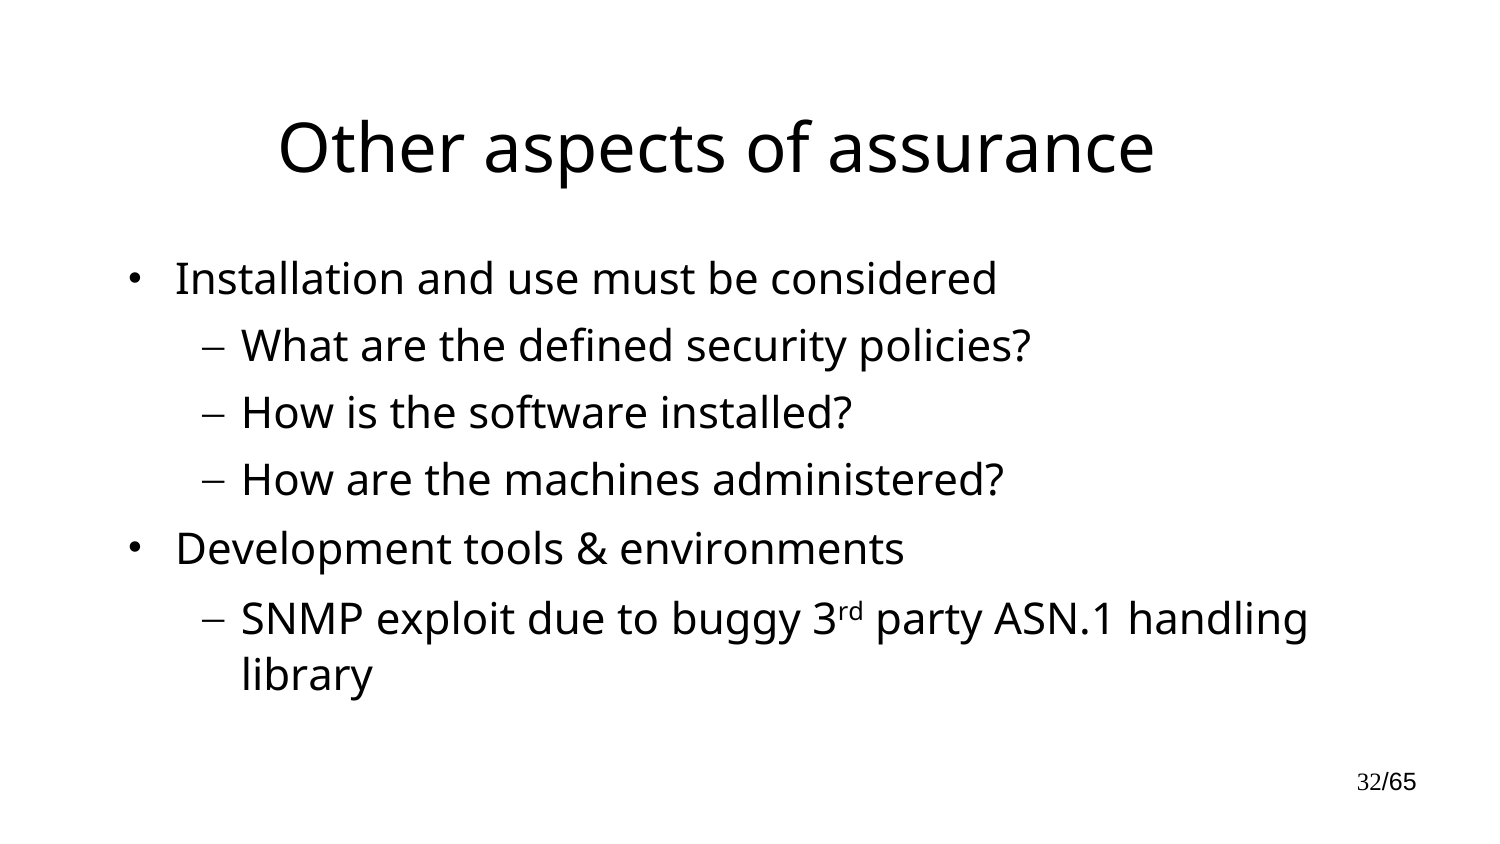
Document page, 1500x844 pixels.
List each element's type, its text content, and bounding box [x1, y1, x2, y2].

title Other aspects of assurance [47, 57, 1388, 234]
list Installation and use must be considered What are the defined security policies? How is the software installed? How are the machines administered? Development tools & environments SNMP exploit due to buggy 3rd party ASN.1 handling library [112, 243, 1388, 834]
